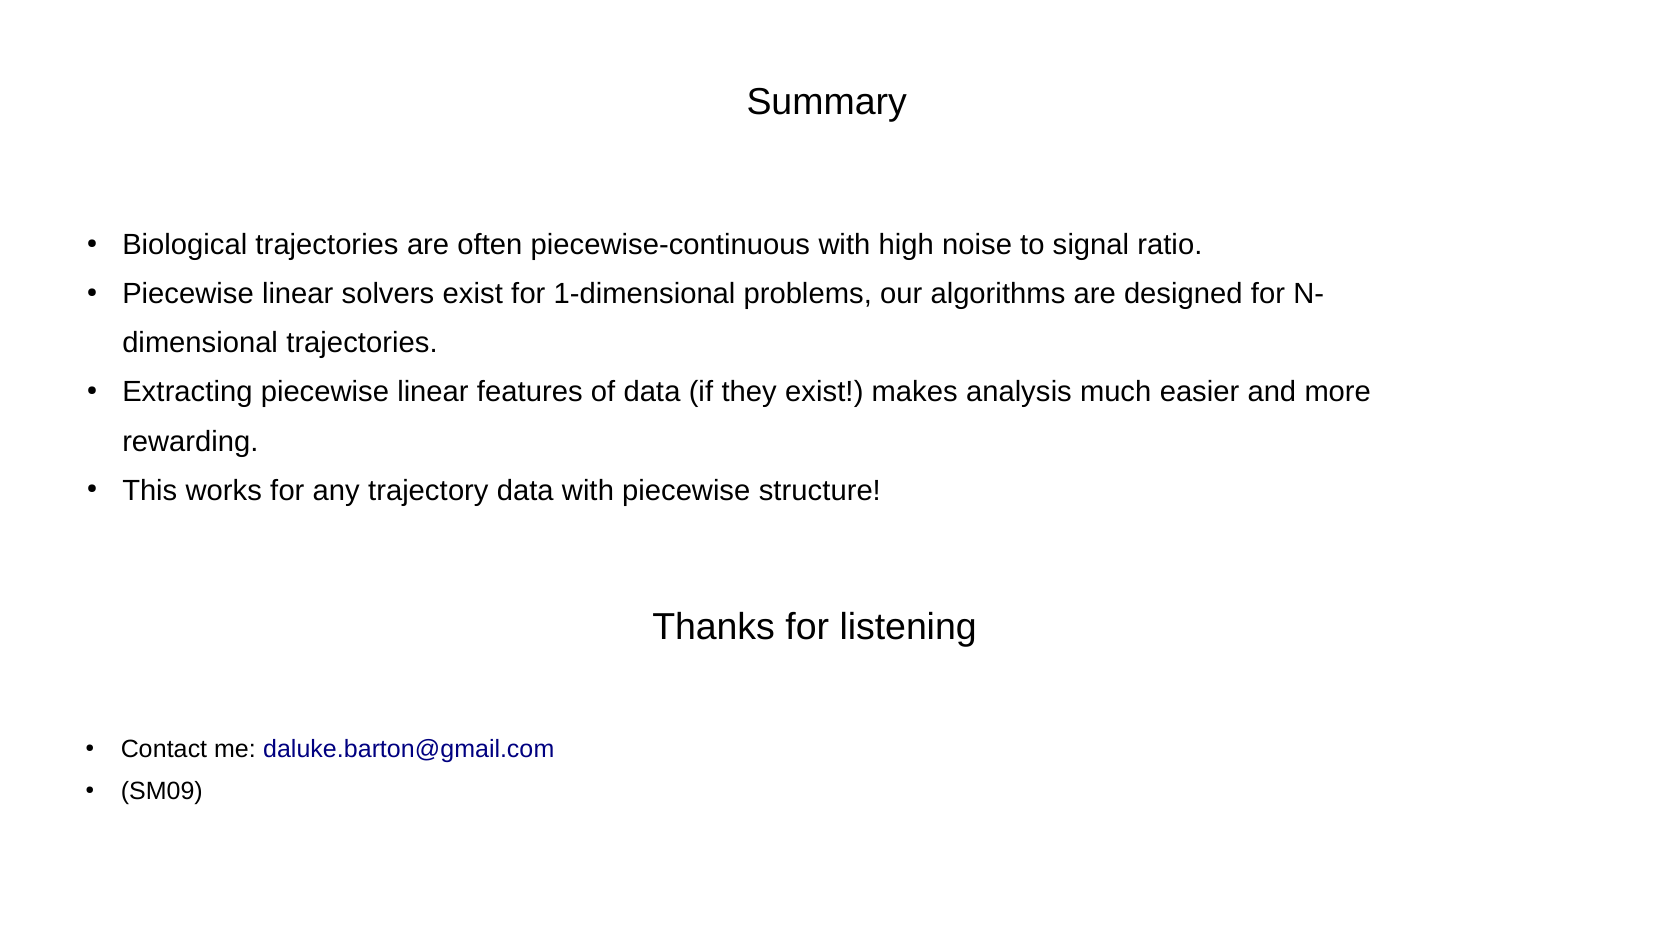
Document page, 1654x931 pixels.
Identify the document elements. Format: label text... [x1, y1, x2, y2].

title Thanks for listening [70, 548, 1559, 704]
text_box Biological trajectories are often piecewise-continuous with high noise to signal ratio. Piecewise linear solvers exist for 1-dimensional problems, our algorithms are designed for N-dimensional trajectories. Extracting piecewise linear features of data (if they exist!) makes analysis much easier and more rewarding. This works for any trajectory data with piecewise structure! [72, 204, 1477, 512]
text_box Contact me: daluke.barton@gmail.com (SM09) [70, 704, 1476, 855]
title Summary [82, 23, 1571, 179]
